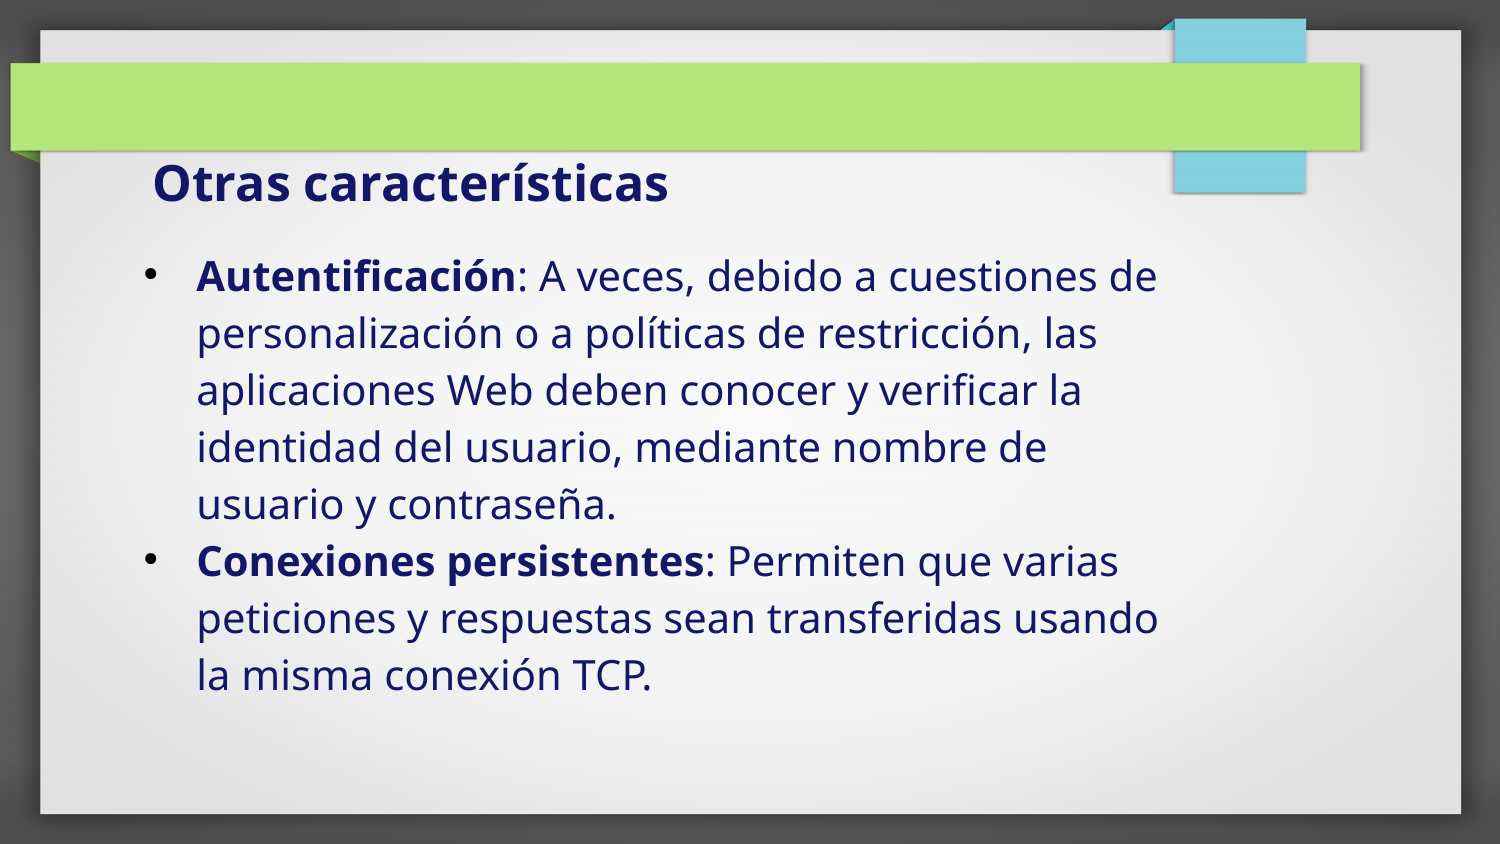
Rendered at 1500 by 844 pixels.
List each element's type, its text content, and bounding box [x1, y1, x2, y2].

picture [0, 0, 1500, 844]
list Autentificación: A veces, debido a cuestiones de personalización o a políticas de restricción, las aplicaciones Web deben conocer y verificar la identidad del usuario, mediante nombre de usuario y contraseña. Conexiones persistentes: Permiten que varias peticiones y respuestas sean transferidas usando la misma conexión TCP. [125, 246, 1205, 829]
title Otras características [137, 146, 1011, 227]
